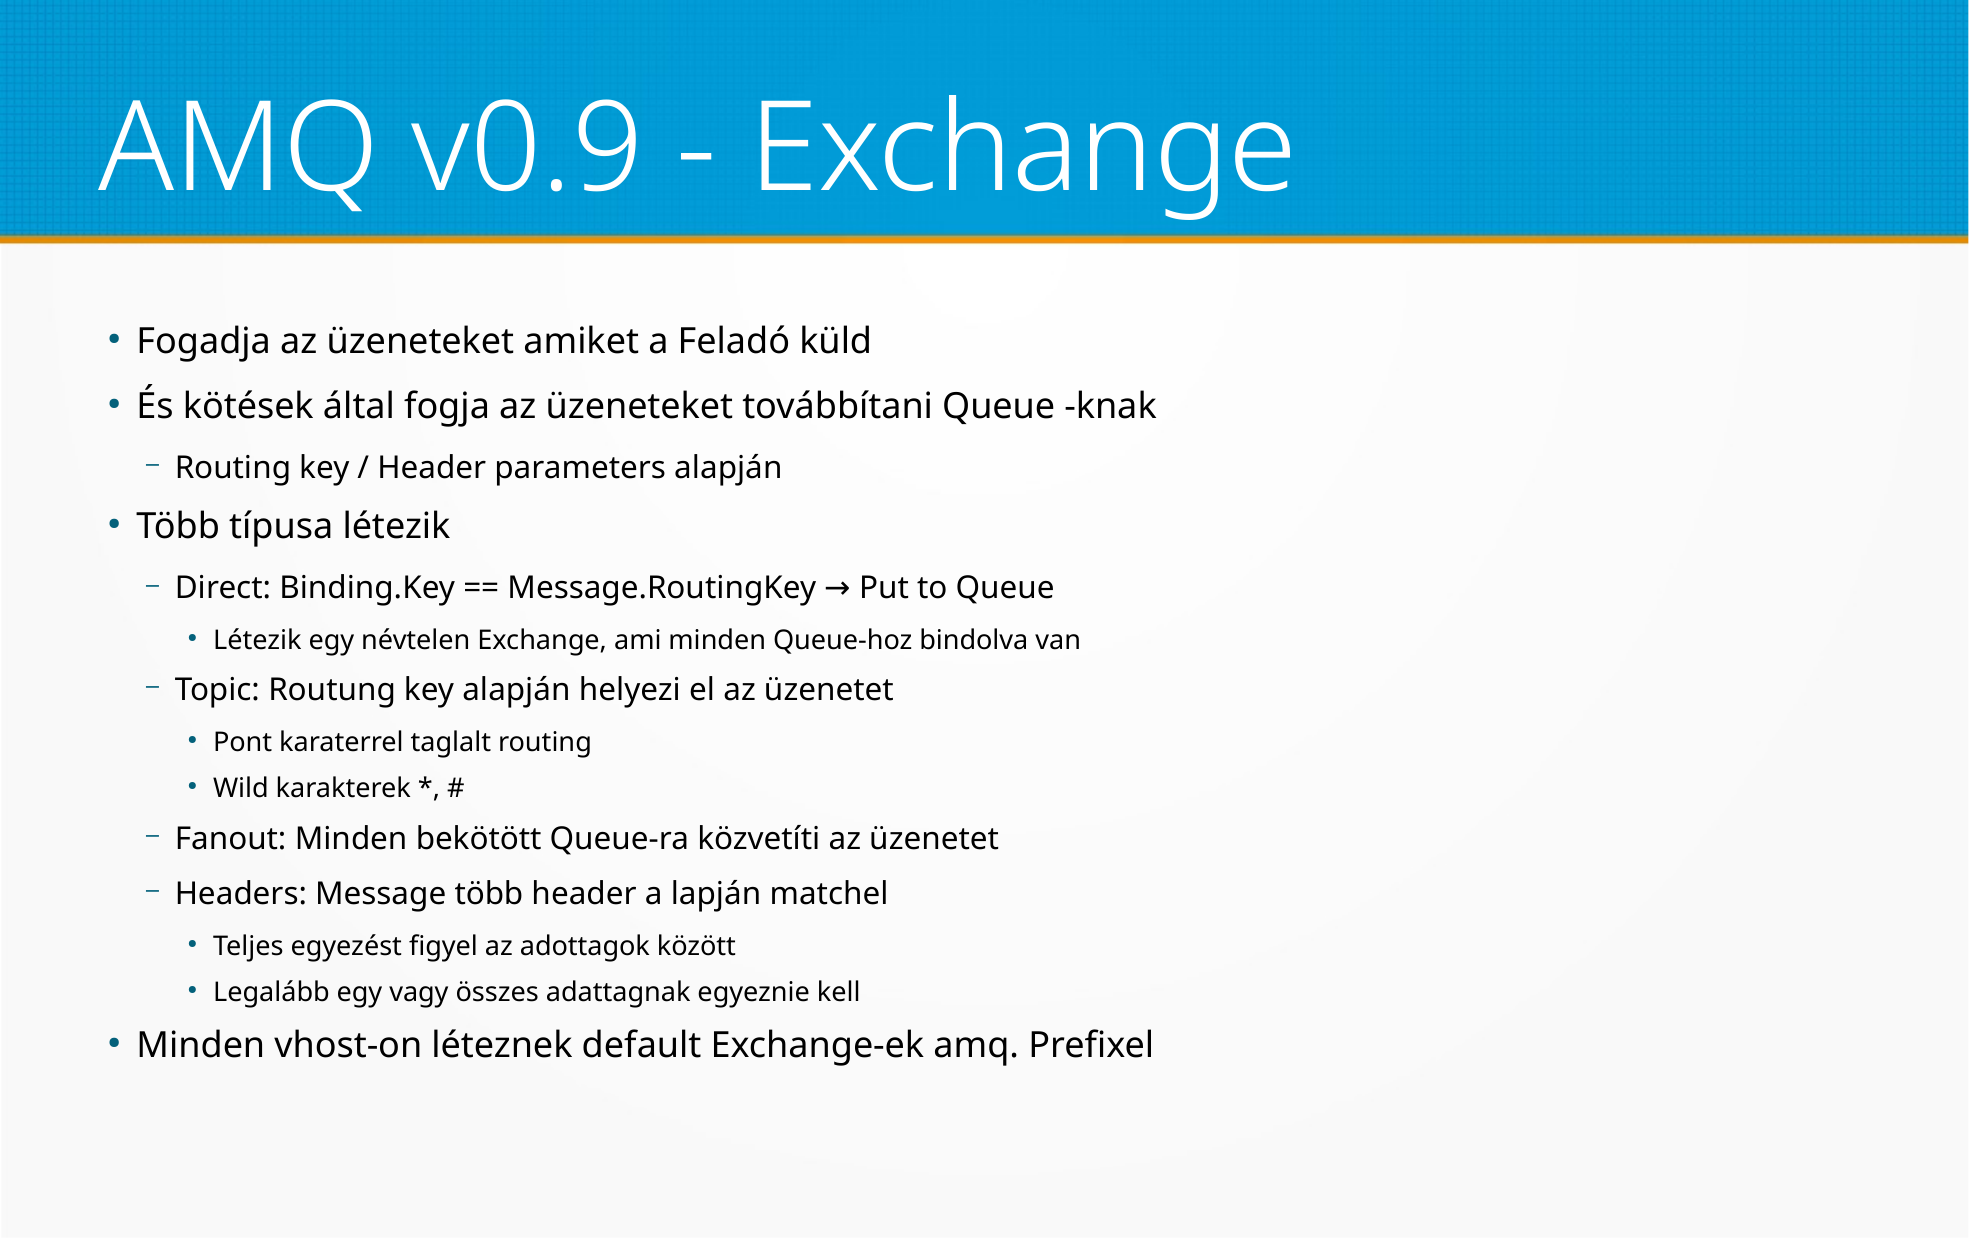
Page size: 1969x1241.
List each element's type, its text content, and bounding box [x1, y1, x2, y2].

list Fogadja az üzeneteket amiket a Feladó küld És kötések által fogja az üzeneteket továbbítani Queue -knak Routing key / Header parameters alapján Több típusa létezik Direct: Binding.Key == Message.RoutingKey → Put to Queue Létezik egy névtelen Exchange, ami minden Queue-hoz bindolva van Topic: Routung key alapján helyezi el az üzenetet Pont karaterrel taglalt routing Wild karakterek *, # Fanout: Minden bekötött Queue-ra közvetíti az üzenetet Headers: Message több header a lapján matchel Teljes egyezést figyel az adottagok között Legalább egy vagy összes adattagnak egyeznie kell Minden vhost-on léteznek default Exchange-ek amq. Prefixel [98, 315, 1861, 1081]
picture [0, 233, 1969, 1241]
title AMQ v0.9 - Exchange [98, 19, 1870, 227]
